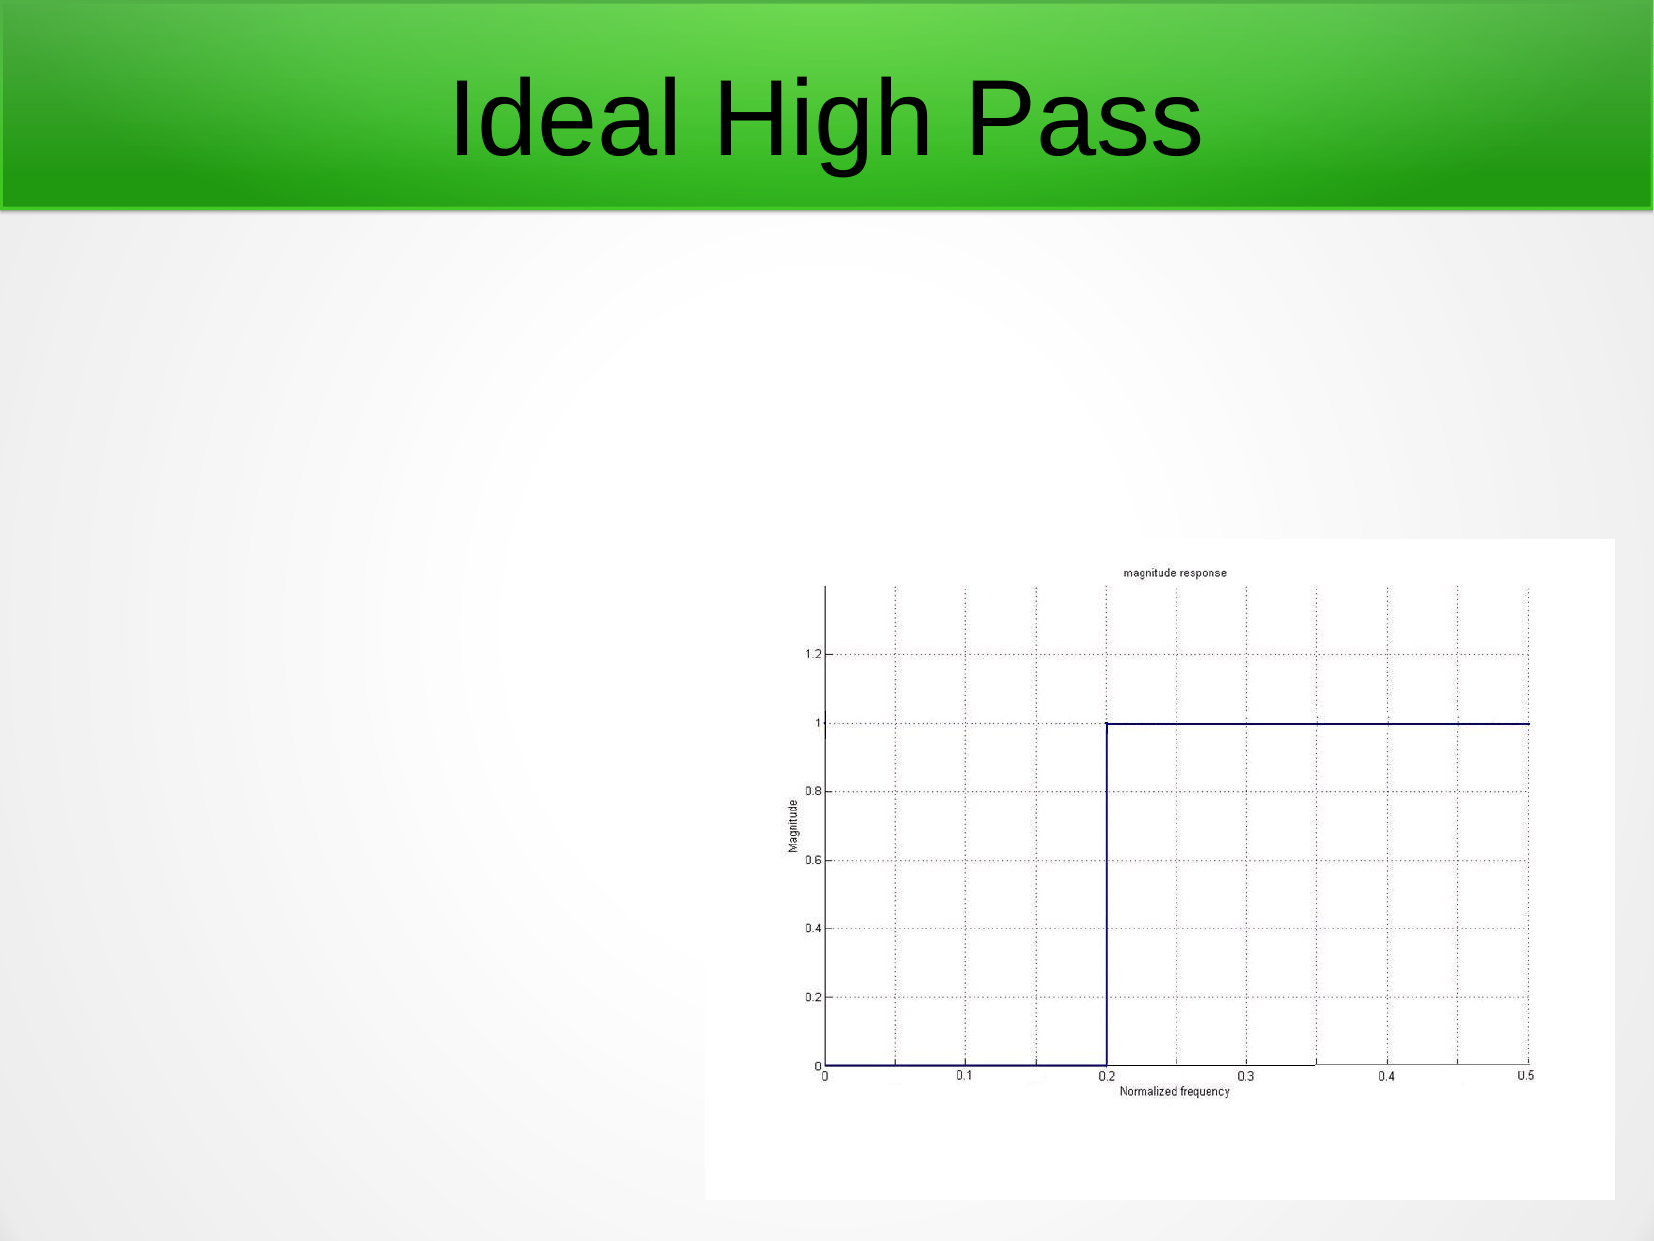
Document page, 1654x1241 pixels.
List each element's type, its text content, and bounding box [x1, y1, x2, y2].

title Ideal High Pass [82, 47, 1571, 189]
picture [705, 539, 1615, 1201]
